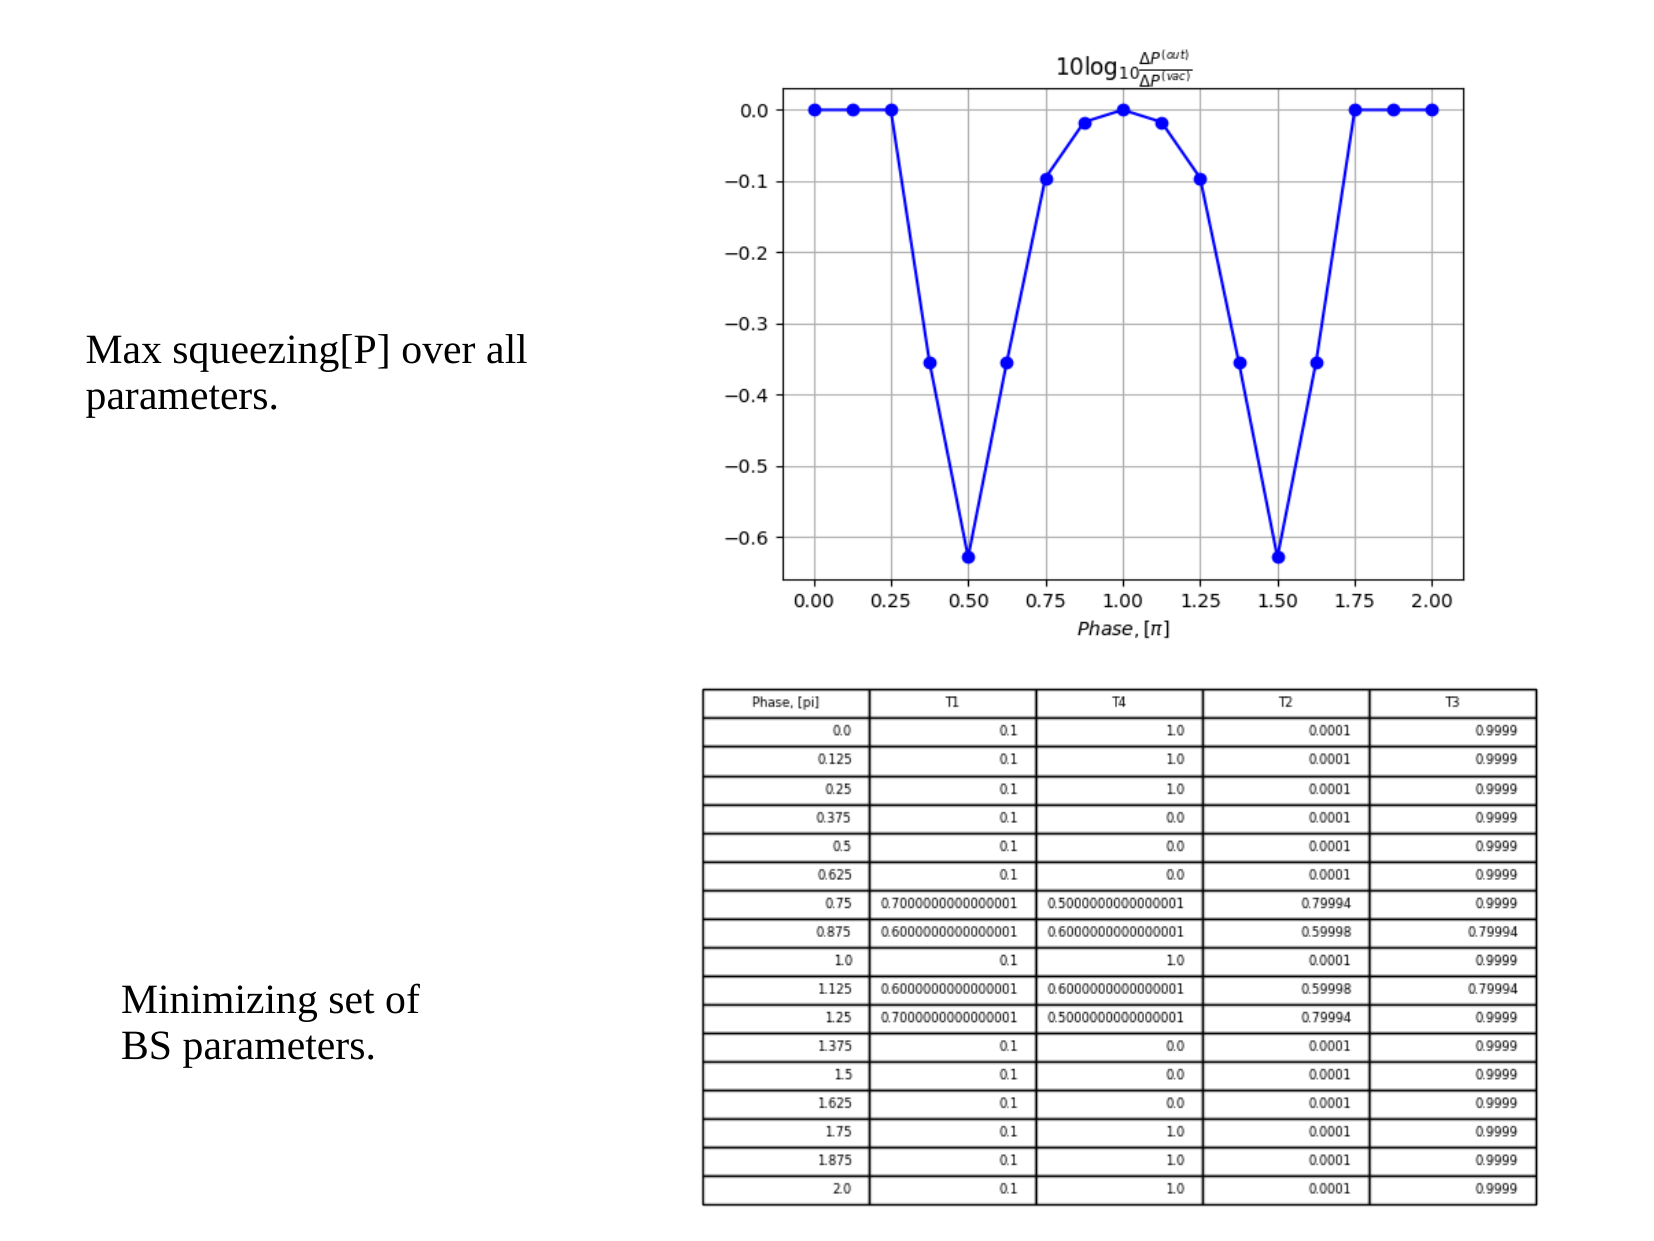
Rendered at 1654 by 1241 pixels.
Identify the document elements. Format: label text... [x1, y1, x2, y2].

text_box Minimizing set of BS parameters. [106, 968, 497, 1087]
picture [602, 11, 1563, 1241]
text_box Max squeezing[P] over all parameters. [70, 318, 556, 438]
